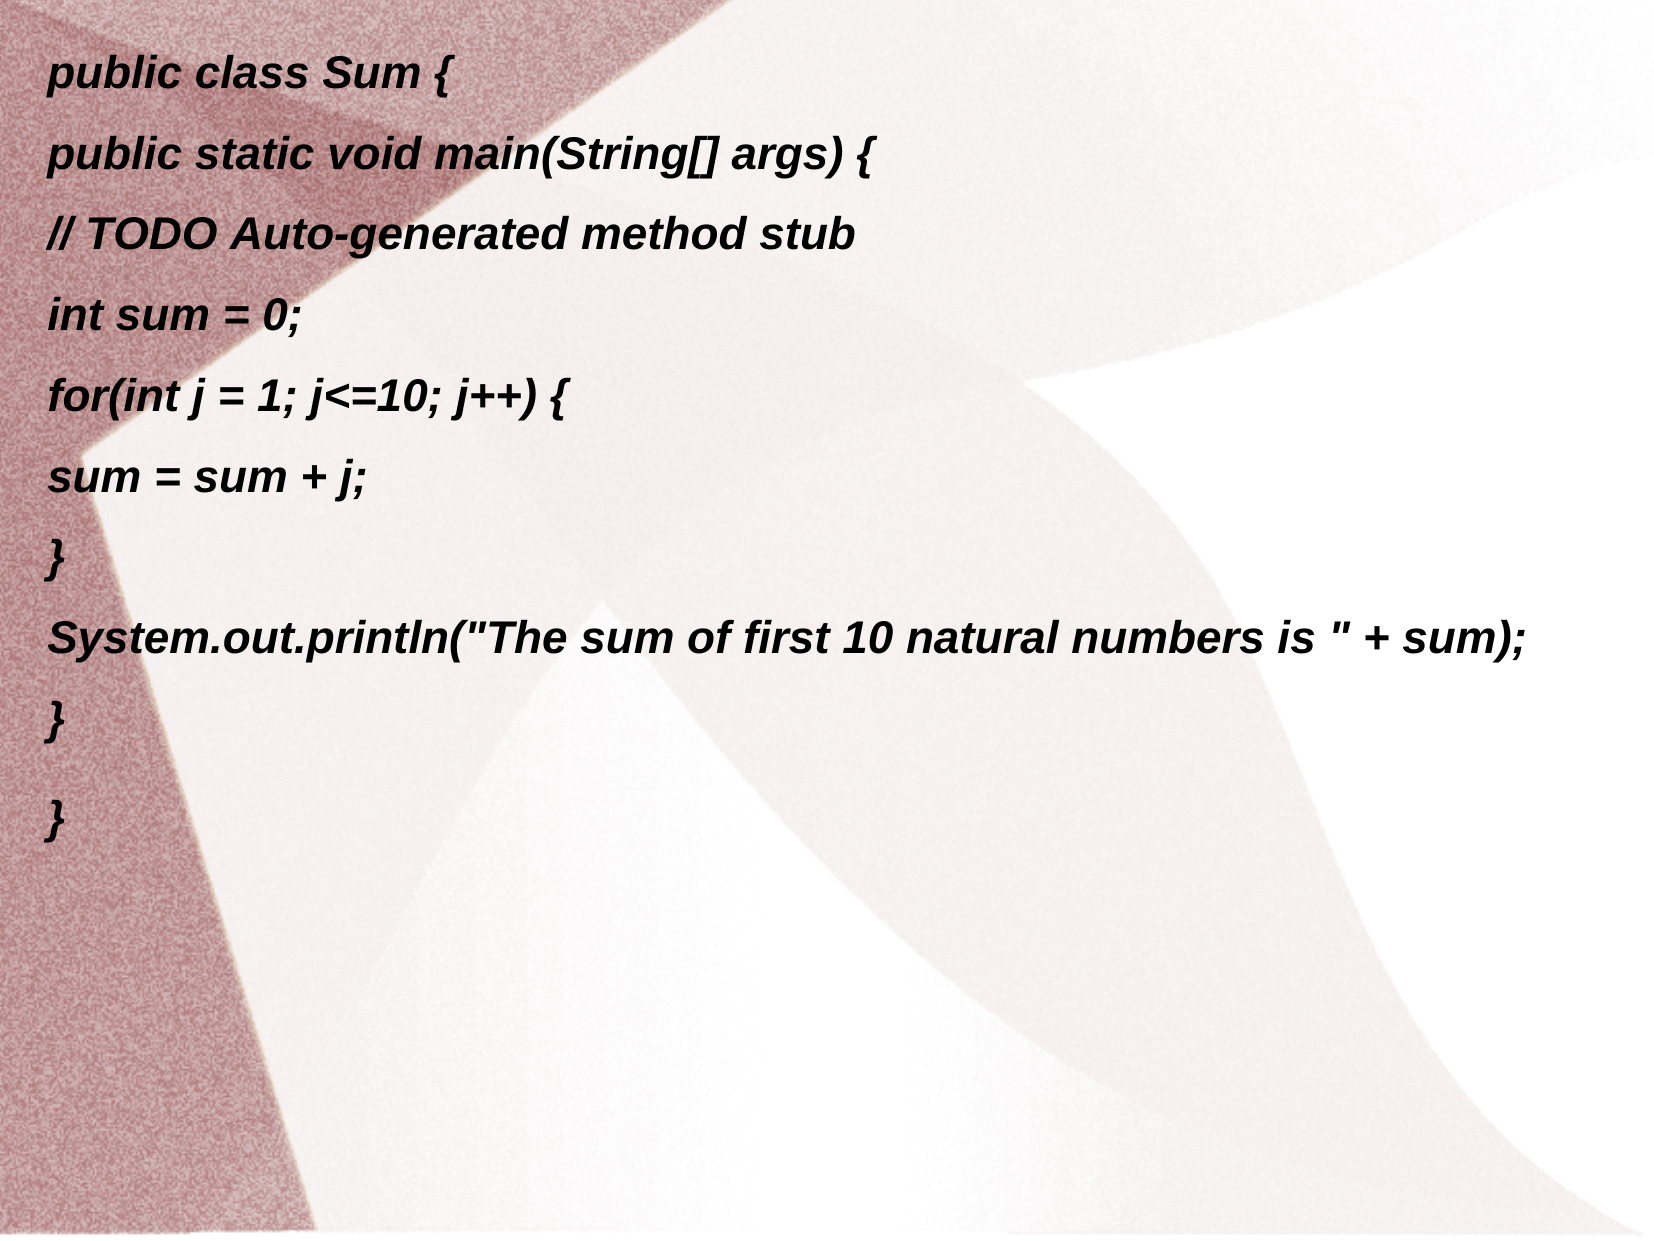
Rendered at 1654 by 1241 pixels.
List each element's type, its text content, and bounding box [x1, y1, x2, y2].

picture [0, 0, 1654, 1241]
list public class Sum { public static void main(String[] args) { // TODO Auto-generated method stub int sum = 0; for(int j = 1; j<=10; j++) { sum = sum + j; } System.out.println("The sum of first 10 natural numbers is " + sum); } } [47, 47, 1601, 1205]
